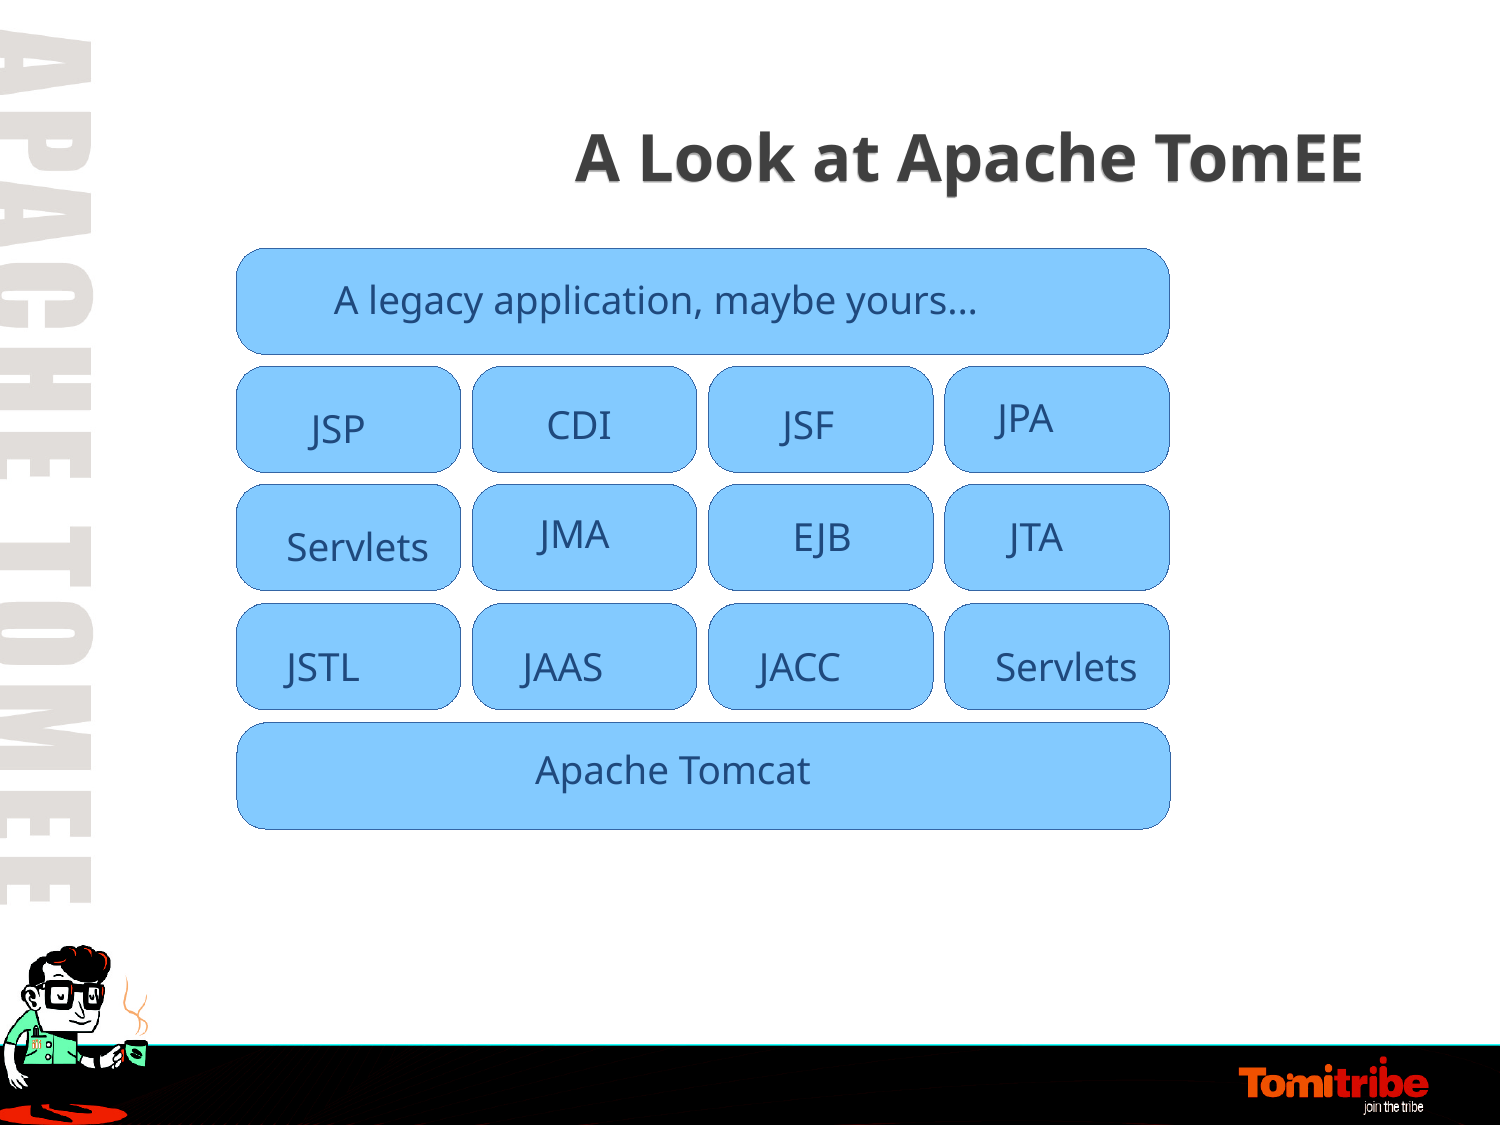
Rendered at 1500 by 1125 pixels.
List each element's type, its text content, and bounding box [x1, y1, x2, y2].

text_box JAAS [472, 602, 689, 702]
text_box Apache Tomcat [485, 705, 1076, 806]
text_box [689, 613, 697, 701]
text_box [944, 484, 1170, 591]
text_box [246, 583, 451, 591]
text_box [718, 702, 924, 710]
text_box [944, 366, 1170, 473]
text_box [453, 494, 461, 581]
text_box A legacy application, maybe yours... [283, 236, 1205, 336]
text_box [472, 366, 697, 473]
text_box JSF [732, 361, 866, 461]
text_box JPA [947, 354, 1112, 454]
title A Look at Apache TomEE [545, 59, 1396, 213]
text_box JSTL [236, 602, 453, 702]
text_box CDI [496, 361, 632, 461]
text_box [453, 613, 461, 700]
text_box [482, 702, 688, 710]
text_box [708, 366, 934, 473]
text_box [236, 722, 1171, 830]
text_box JACC [708, 602, 925, 702]
picture [0, 0, 1500, 1125]
text_box JSP [260, 364, 397, 465]
text_box [954, 702, 1160, 710]
text_box Servlets [944, 602, 1161, 702]
text_box [472, 484, 697, 591]
text_box Servlets [236, 483, 453, 583]
text_box JMA [489, 470, 632, 570]
text_box [245, 702, 451, 710]
text_box EJB [742, 472, 879, 573]
text_box [236, 366, 461, 473]
text_box [708, 484, 934, 591]
text_box [236, 248, 1168, 355]
text_box [925, 612, 934, 701]
text_box [1161, 612, 1170, 701]
text_box JTA [958, 472, 1098, 573]
